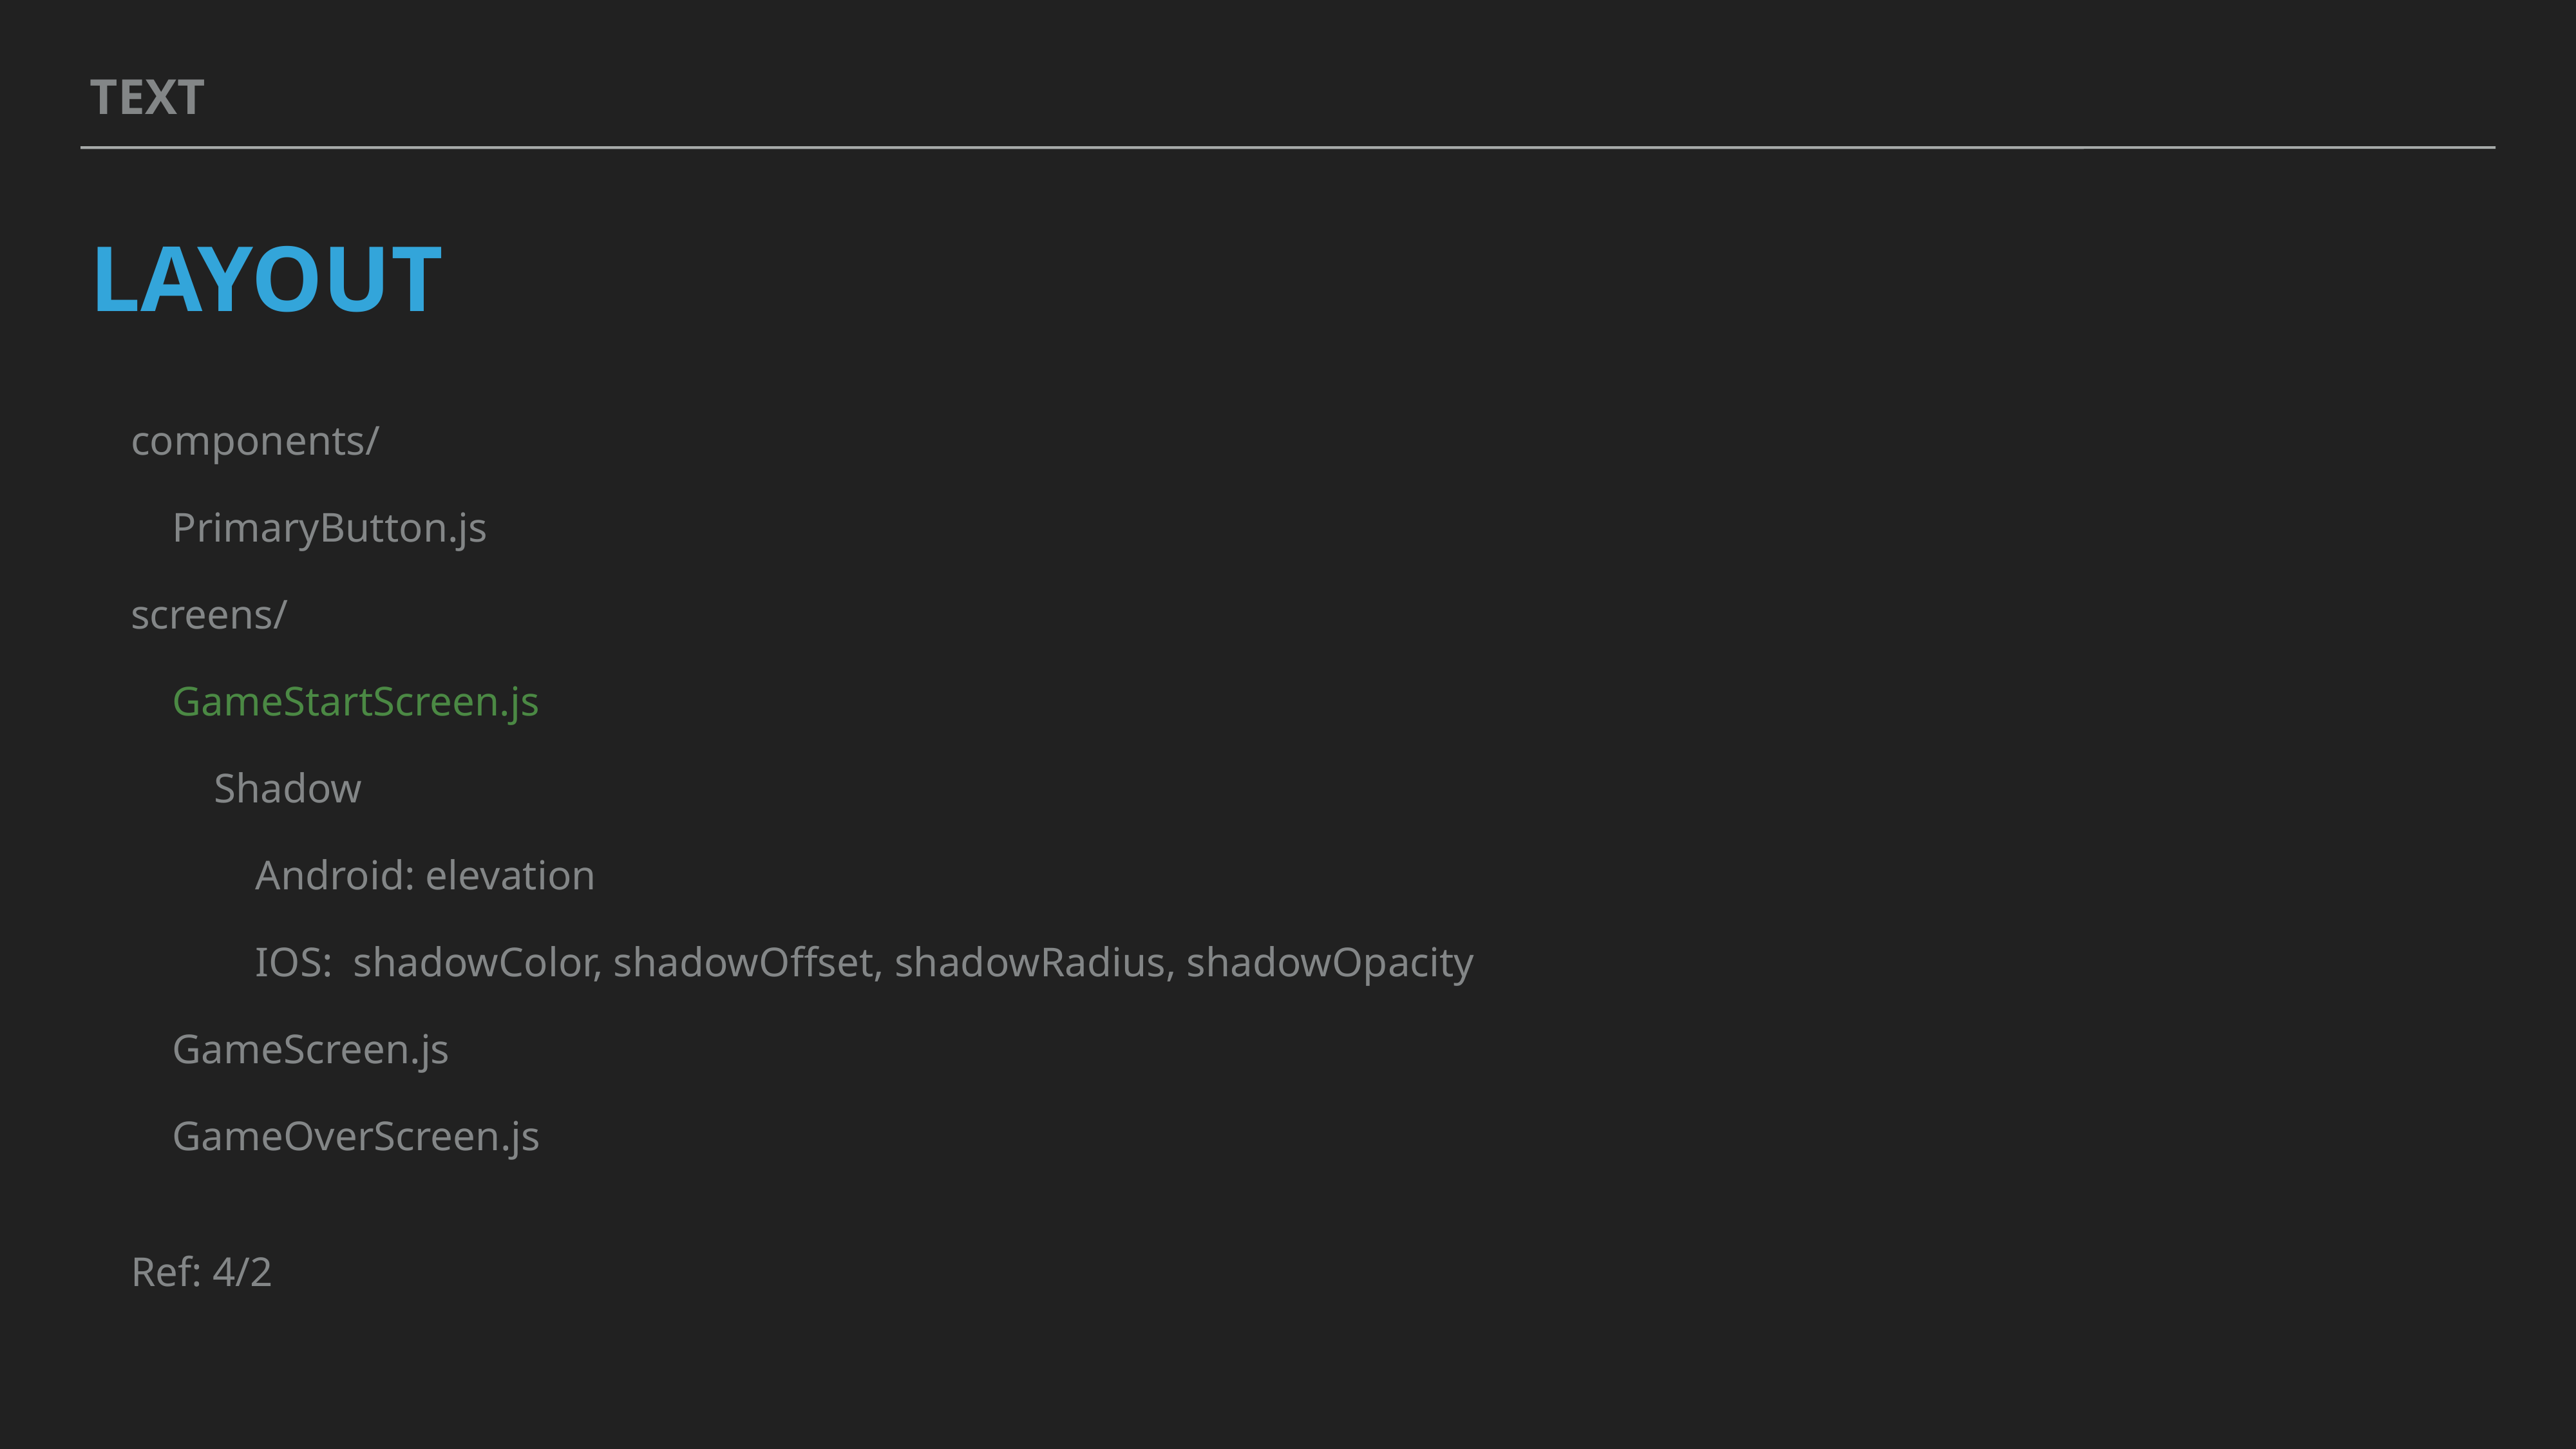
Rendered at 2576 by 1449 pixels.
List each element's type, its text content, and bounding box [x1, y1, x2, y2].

text_box Layout [80, 228, 2496, 336]
text_box components/ PrimaryButton.js screens/ GameStartScreen.js Shadow Android: elevation IOS: shadowColor, shadowOffset, shadowRadius, shadowOpacity GameScreen.js GameOverScreen.js Ref: 4/2 [80, 408, 2496, 1315]
